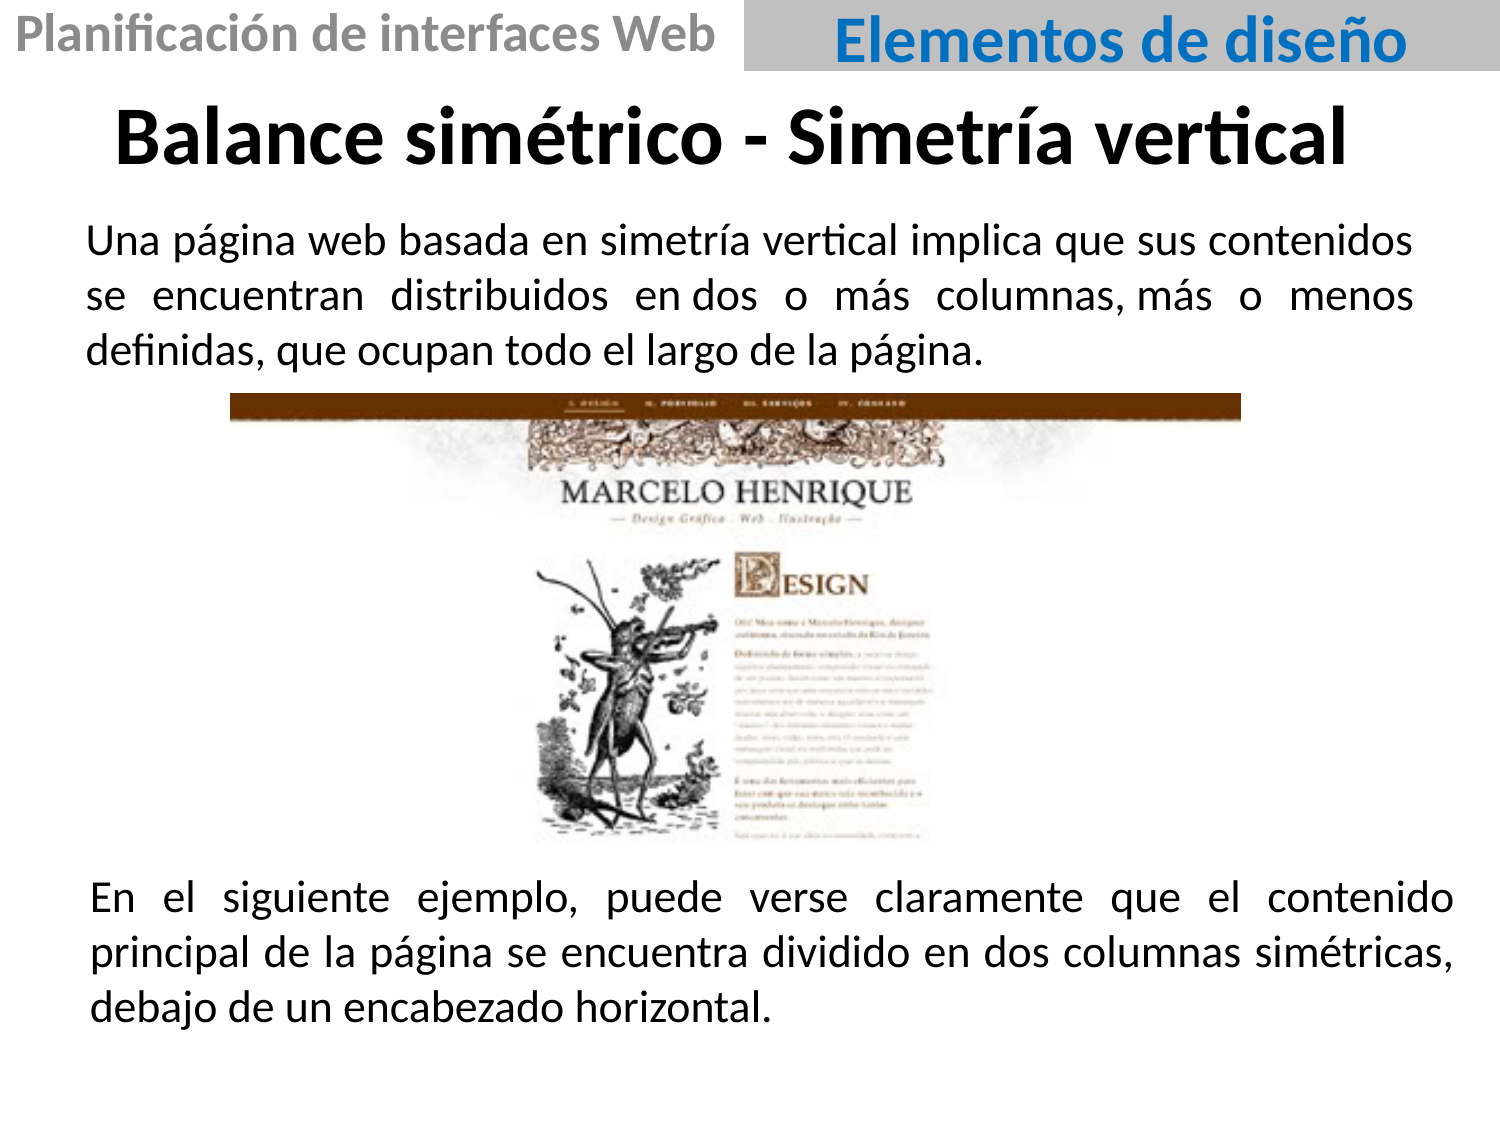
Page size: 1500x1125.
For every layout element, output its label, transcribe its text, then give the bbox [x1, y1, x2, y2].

text_box Balance simétrico - Simetría vertical [100, 84, 1484, 179]
text_box En el siguiente ejemplo, puede verse claramente que el contenido principal de la página se encuentra dividido en dos columnas simétricas, debajo de un encabezado horizontal. [75, 859, 1471, 1040]
picture [230, 393, 1241, 843]
title Elementos de diseño [744, 0, 1500, 71]
text_box Una página web basada en simetría vertical implica que sus contenidos se encuentran distribuidos en dos o más columnas, más o menos definidas, que ocupan todo el largo de la página. [70, 202, 1430, 415]
title Planificación de interfaces Web [0, 0, 744, 60]
